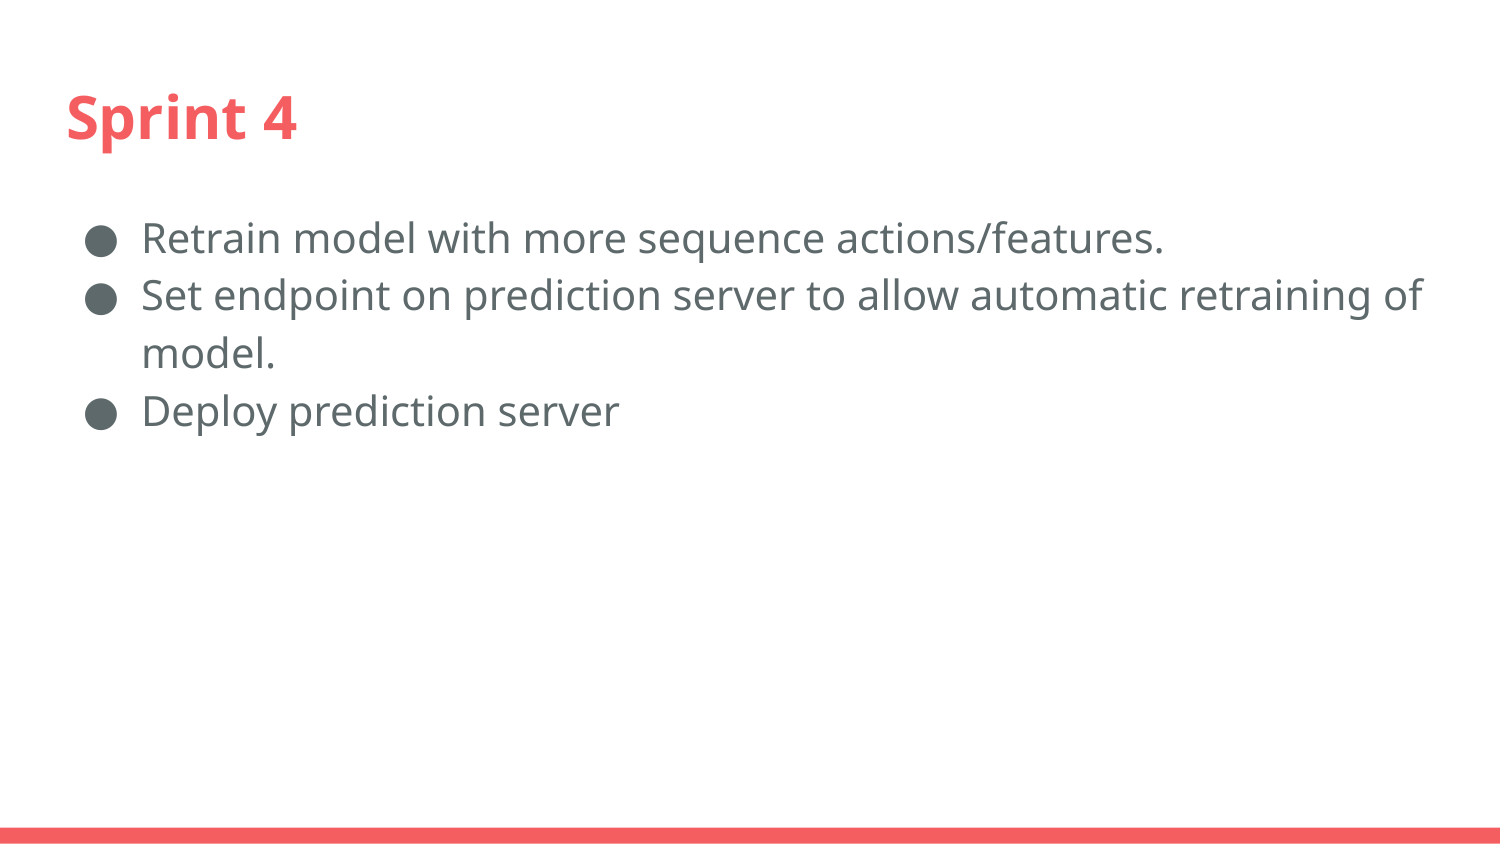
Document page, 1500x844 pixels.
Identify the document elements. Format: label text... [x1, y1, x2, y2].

title Sprint 4 [51, 64, 1449, 167]
list Retrain model with more sequence actions/features. Set endpoint on prediction server to allow automatic retraining of model. Deploy prediction server [51, 189, 1449, 750]
